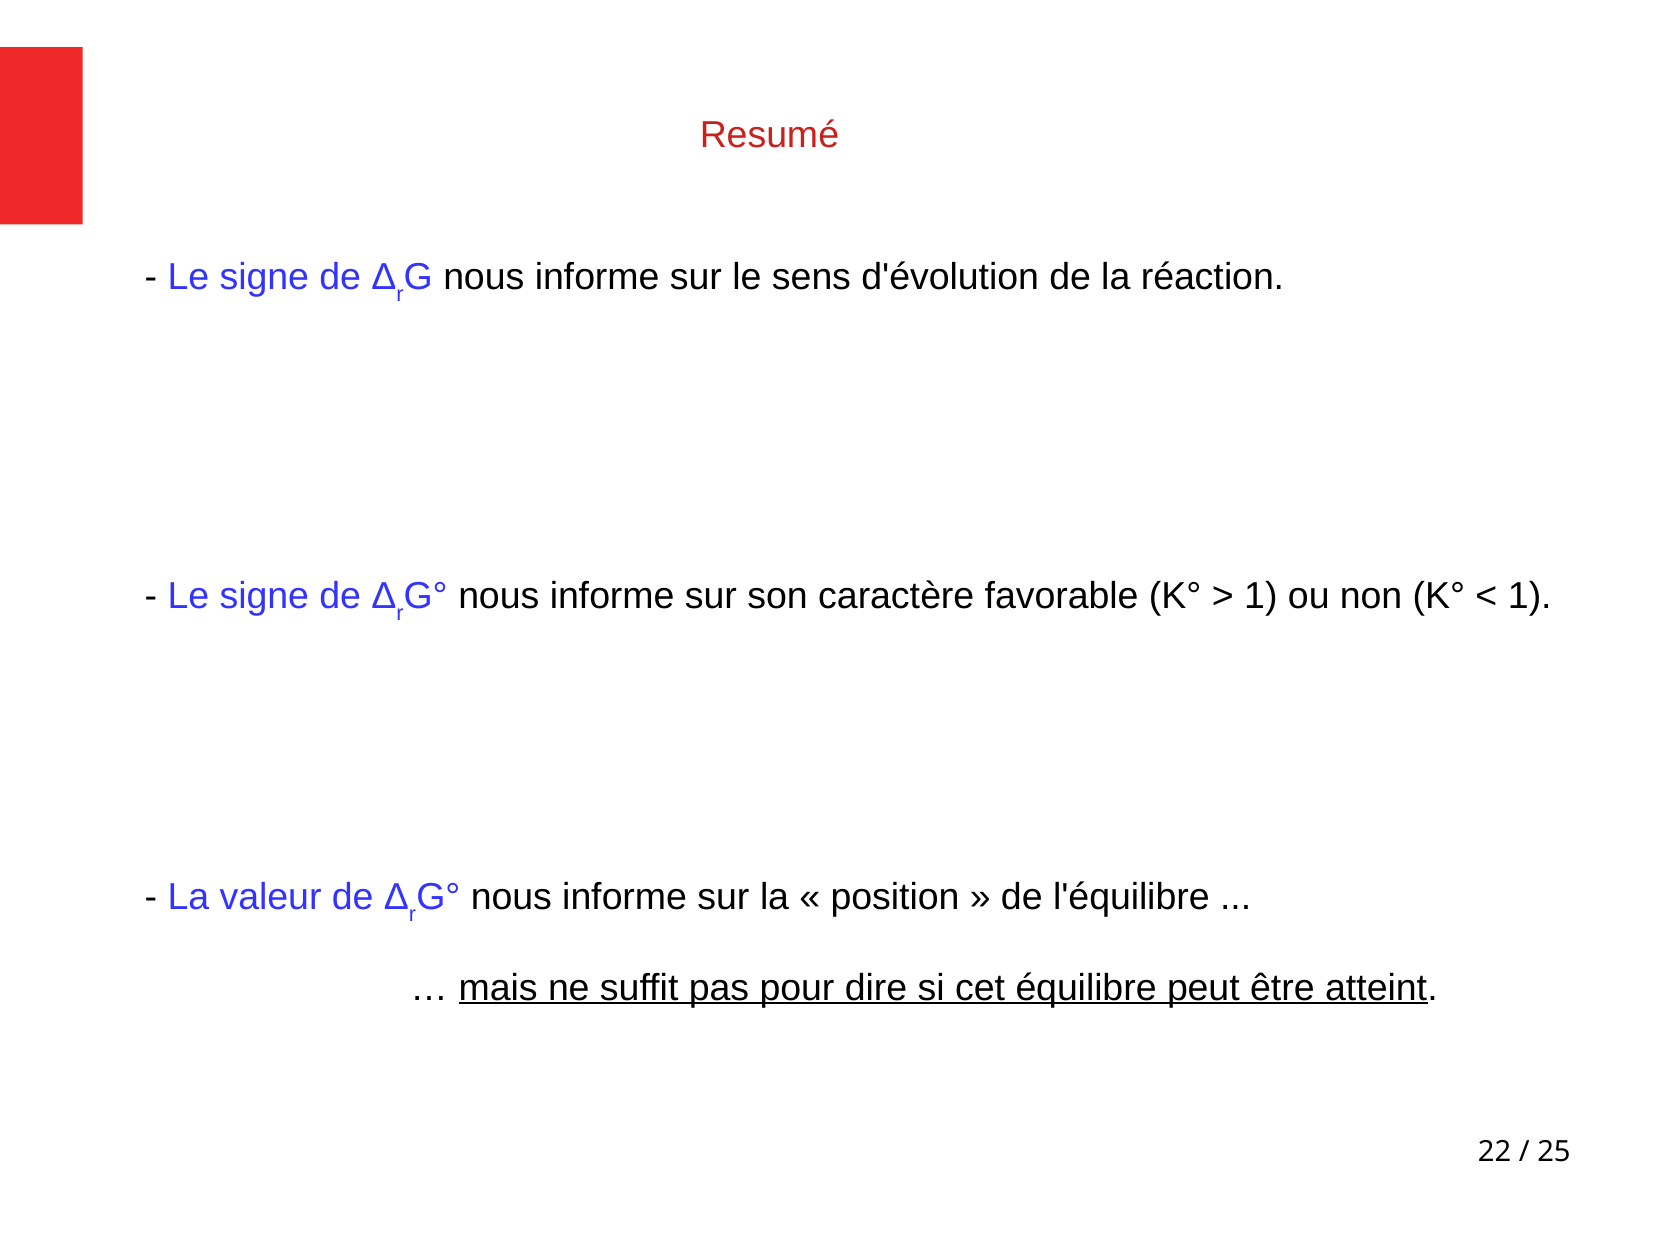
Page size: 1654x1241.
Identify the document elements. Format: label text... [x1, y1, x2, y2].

text_box - Le signe de ΔrG° nous informe sur son caractère favorable (K° > 1) ou non (K° < 1). [129, 567, 1571, 638]
text_box - Le signe de ΔrG nous informe sur le sens d'évolution de la réaction. [129, 248, 1335, 314]
text_box Resumé [685, 106, 1241, 164]
text_box … mais ne suffit pas pour dire si cet équilibre peut être atteint. [395, 958, 1477, 1061]
text_box - La valeur de ΔrG° nous informe sur la « position » de l'équilibre ... [129, 868, 1335, 934]
